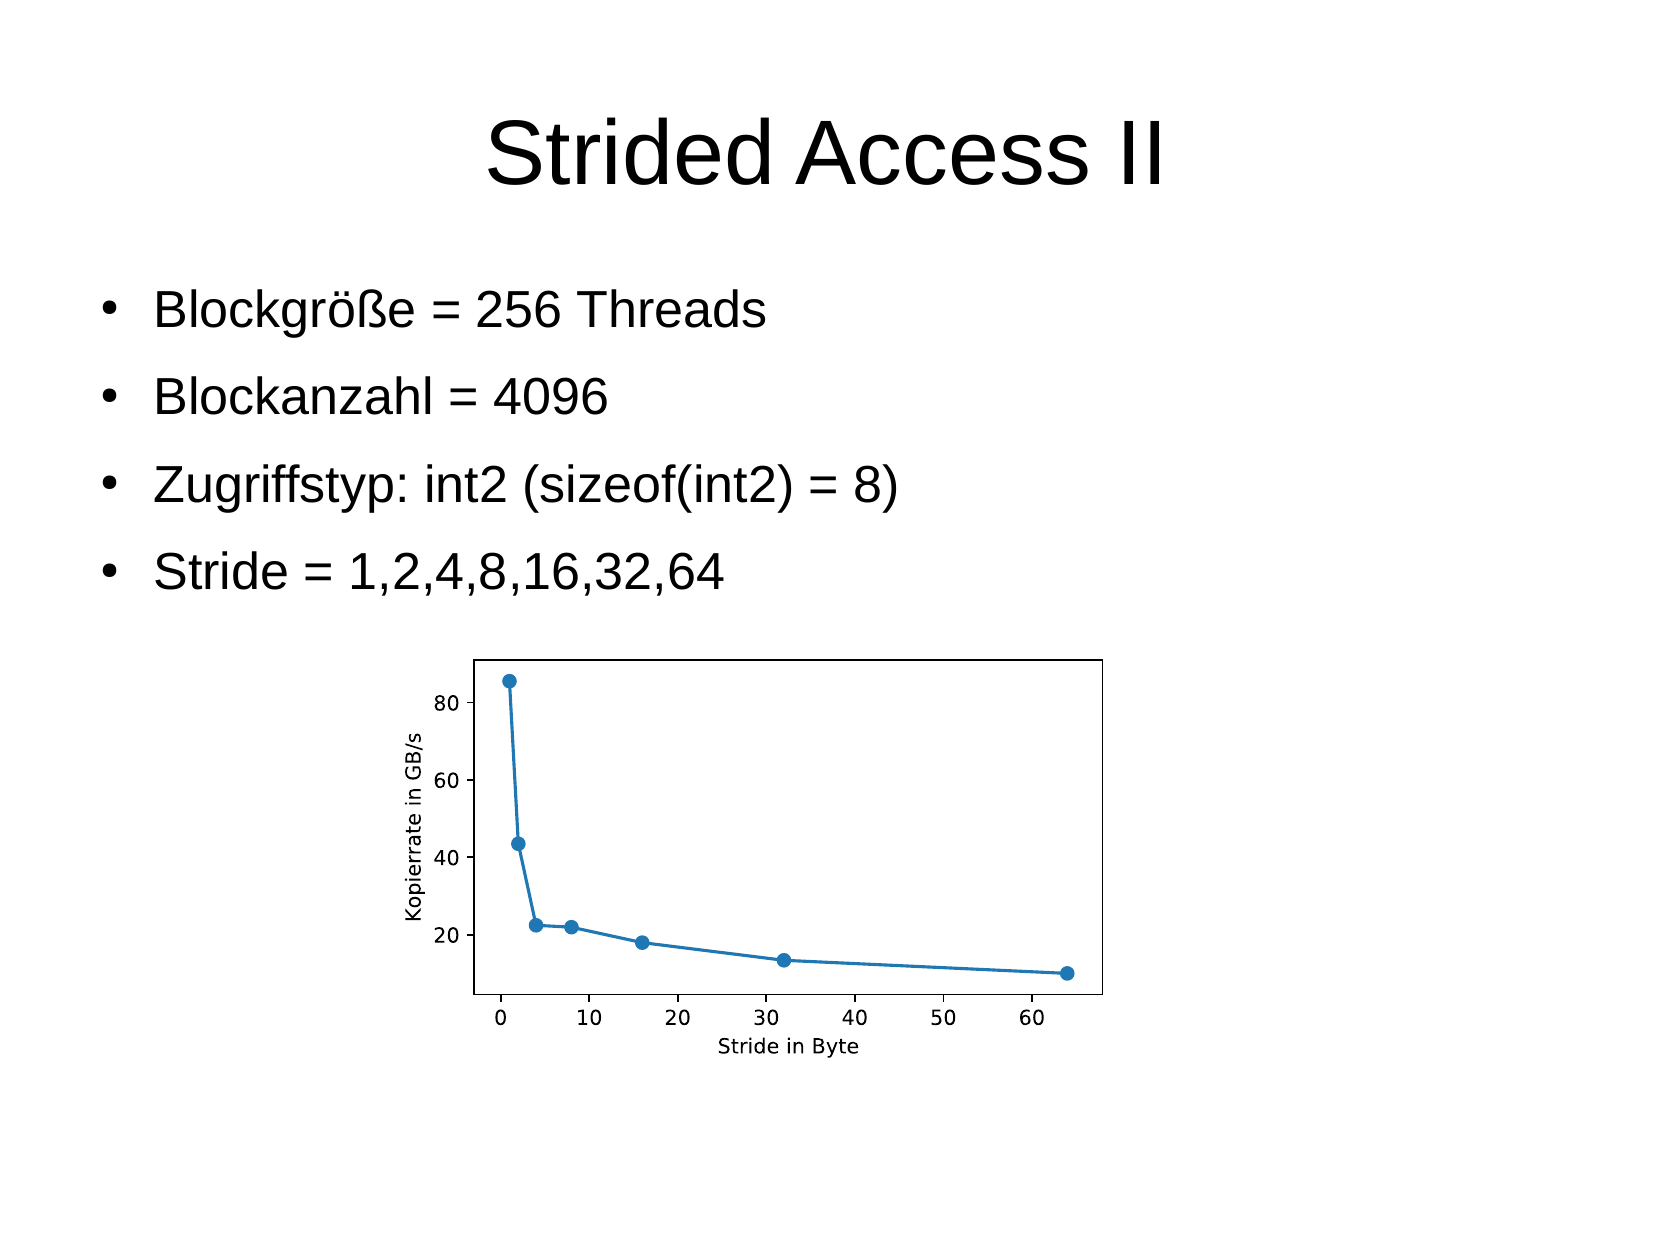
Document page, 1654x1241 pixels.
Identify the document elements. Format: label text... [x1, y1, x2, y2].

title Strided Access II [82, 49, 1571, 257]
picture [389, 637, 1124, 1072]
list Blockgröße = 256 Threads Blockanzahl = 4096 Zugriffstyp: int2 (sizeof(int2) = 8) Stride = 1,2,4,8,16,32,64 [82, 279, 1571, 1099]
